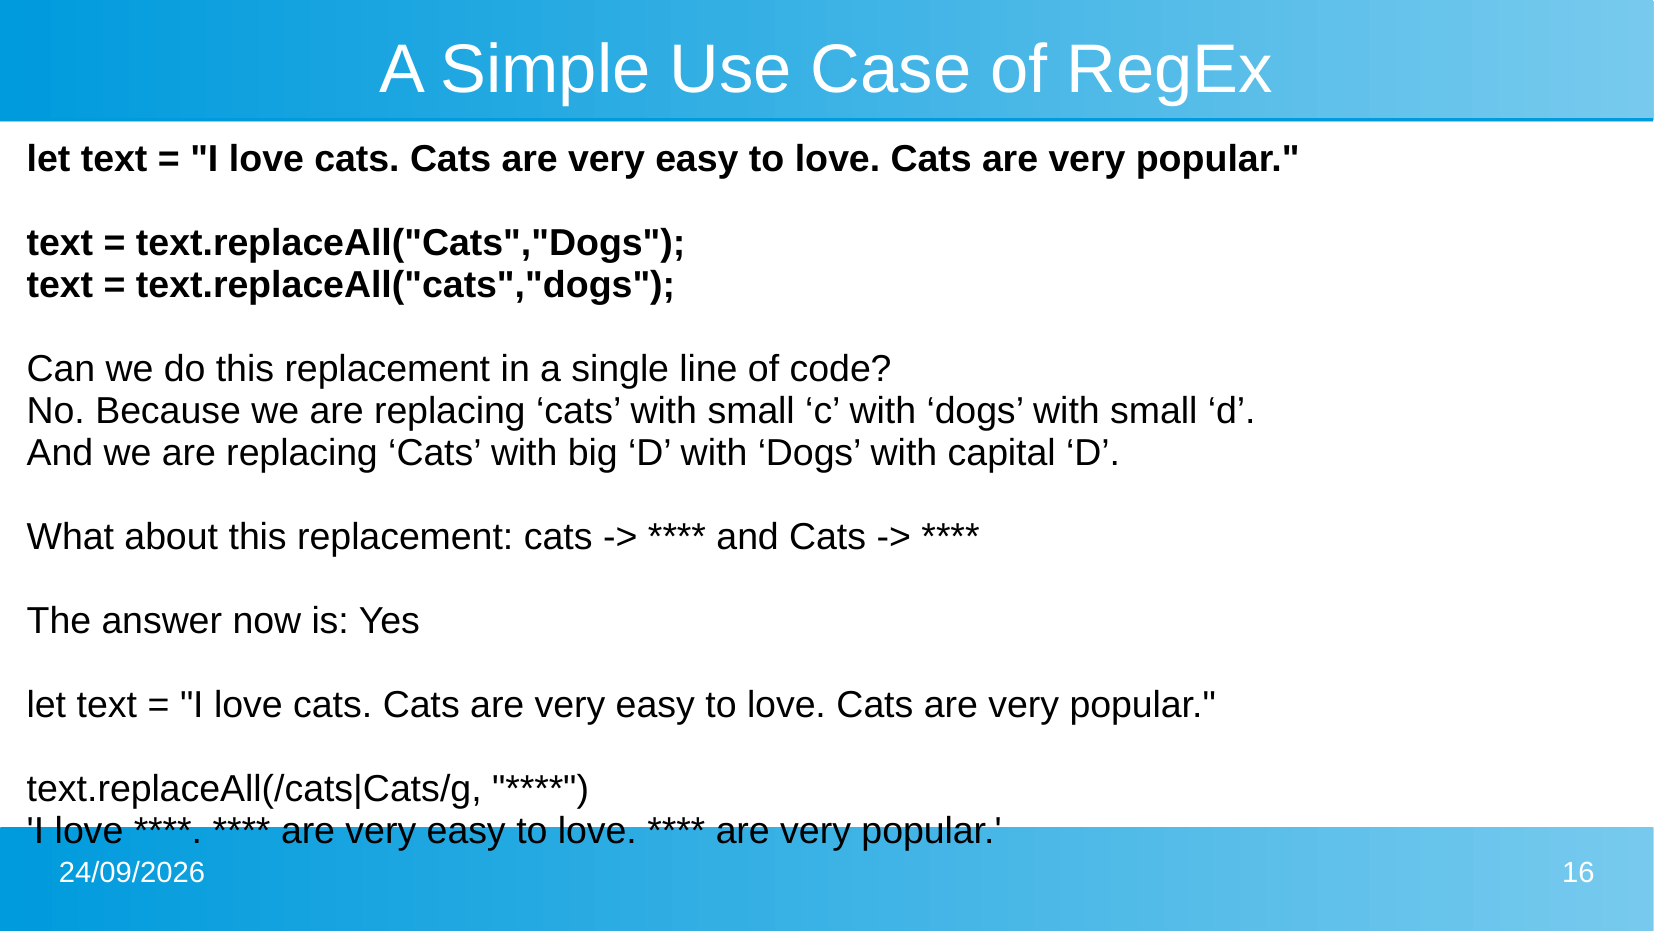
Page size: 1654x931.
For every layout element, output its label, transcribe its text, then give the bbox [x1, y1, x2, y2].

text_box let text = "I love cats. Cats are very easy to love. Cats are very popular." text = text.replaceAll("Cats","Dogs"); text = text.replaceAll("cats","dogs"); Can we do this replacement in a single line of code? No. Because we are replacing ‘cats’ with small ‘c’ with ‘dogs’ with small ‘d’. And we are replacing ‘Cats’ with big ‘D’ with ‘Dogs’ with capital ‘D’. What about this replacement: cats -> **** and Cats -> **** The answer now is: Yes let text = "I love cats. Cats are very easy to love. Cats are very popular." text.replaceAll(/cats|Cats/g, "****") 'I love ****. **** are very easy to love. **** are very popular.' [11, 129, 1625, 901]
title A Simple Use Case of RegEx [59, 29, 1595, 108]
